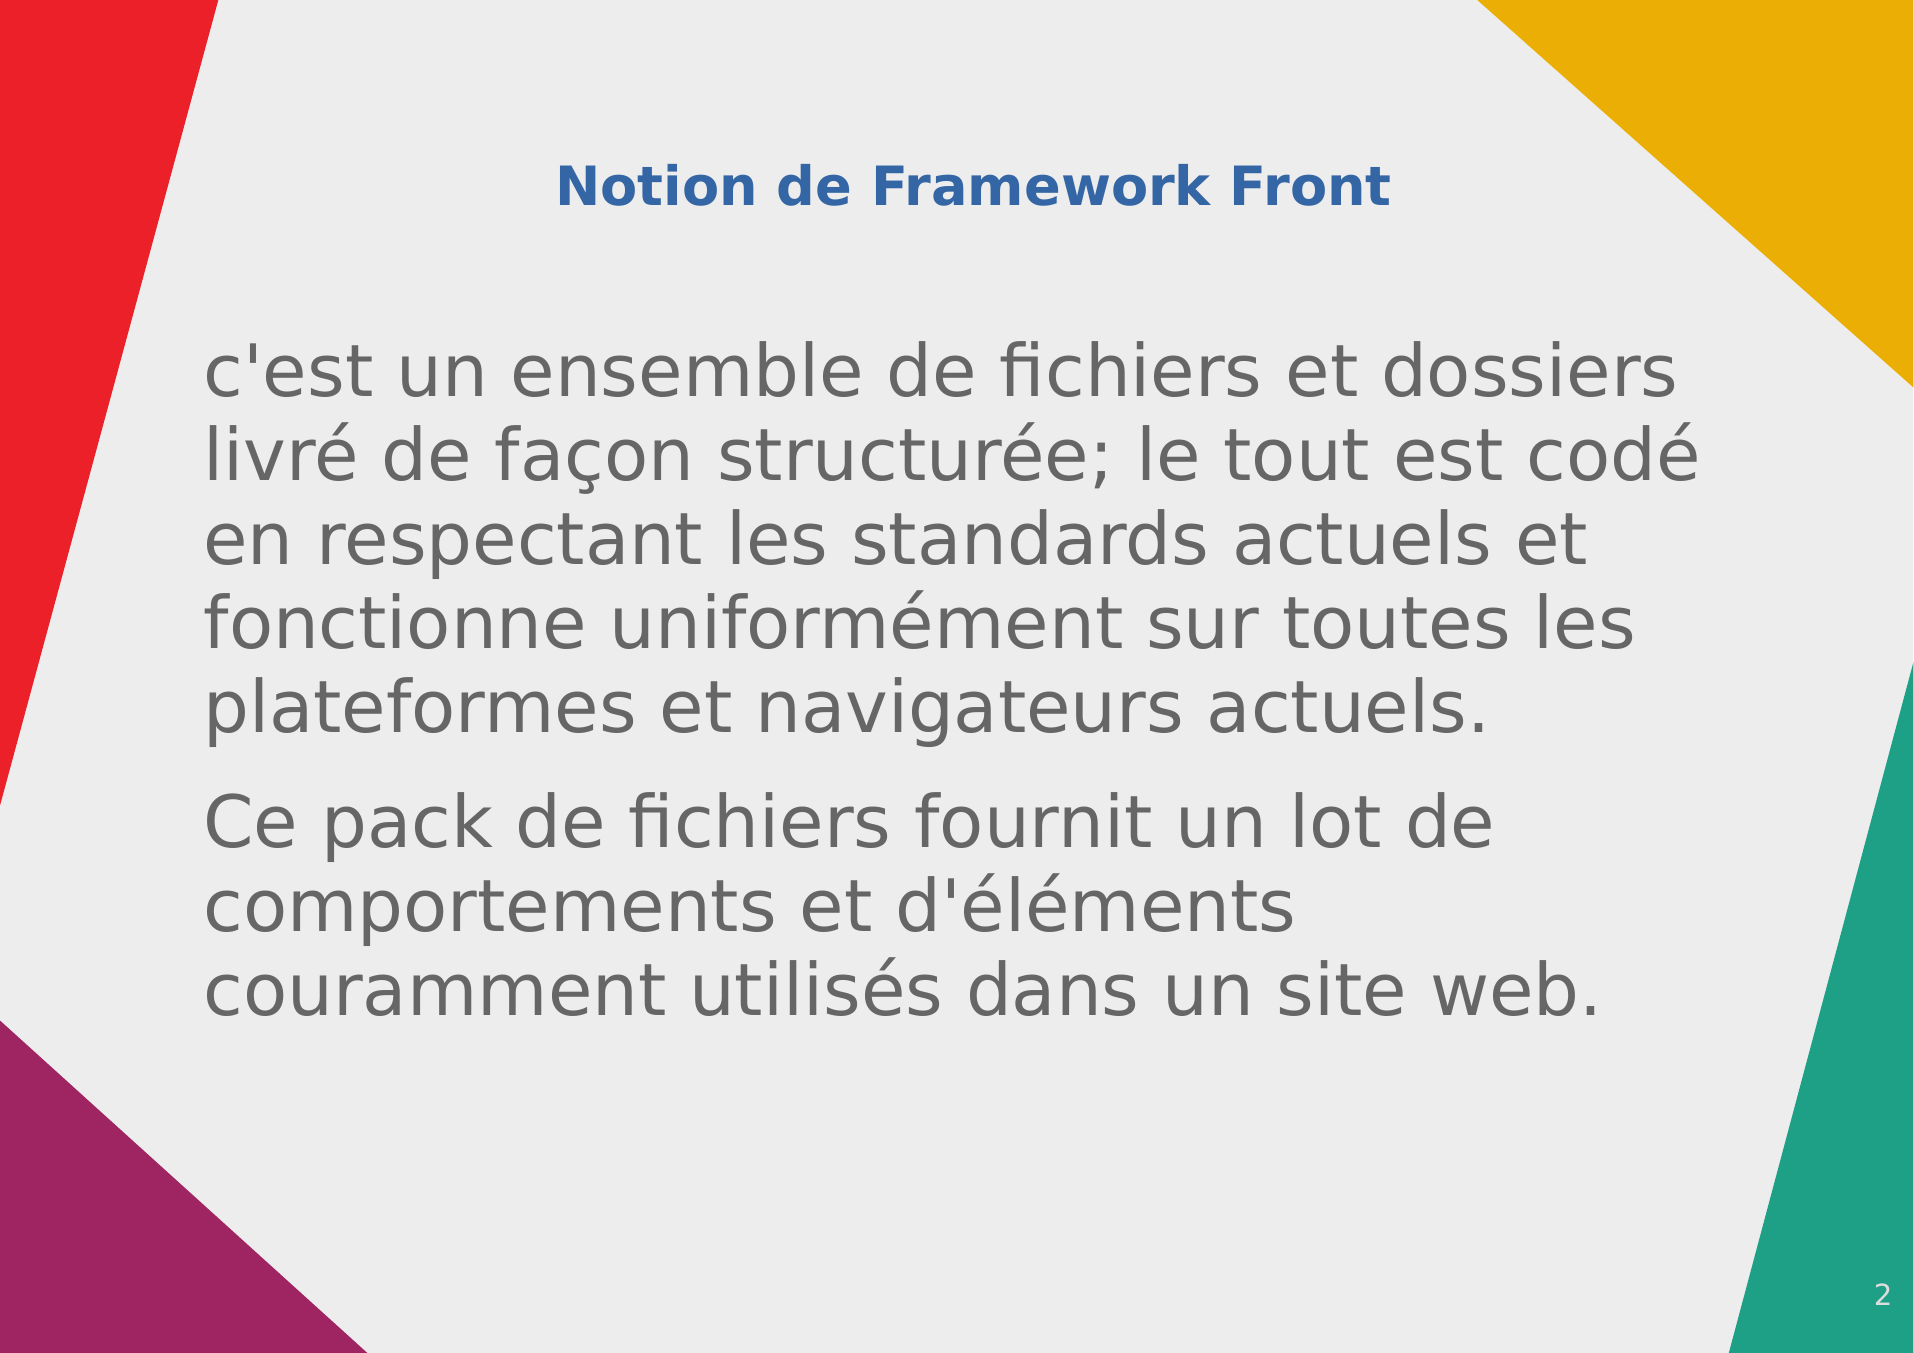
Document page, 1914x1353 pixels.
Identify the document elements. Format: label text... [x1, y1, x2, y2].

title Notion de Framework Front [132, 79, 1781, 295]
list c'est un ensemble de fichiers et dossiers livré de façon structurée; le tout est codé en respectant les standards actuels et fonctionne uniformément sur toutes les plateformes et navigateurs actuels. Ce pack de fichiers fournit un lot de comportements et d'éléments couramment utilisés dans un site web. [132, 328, 1781, 1126]
